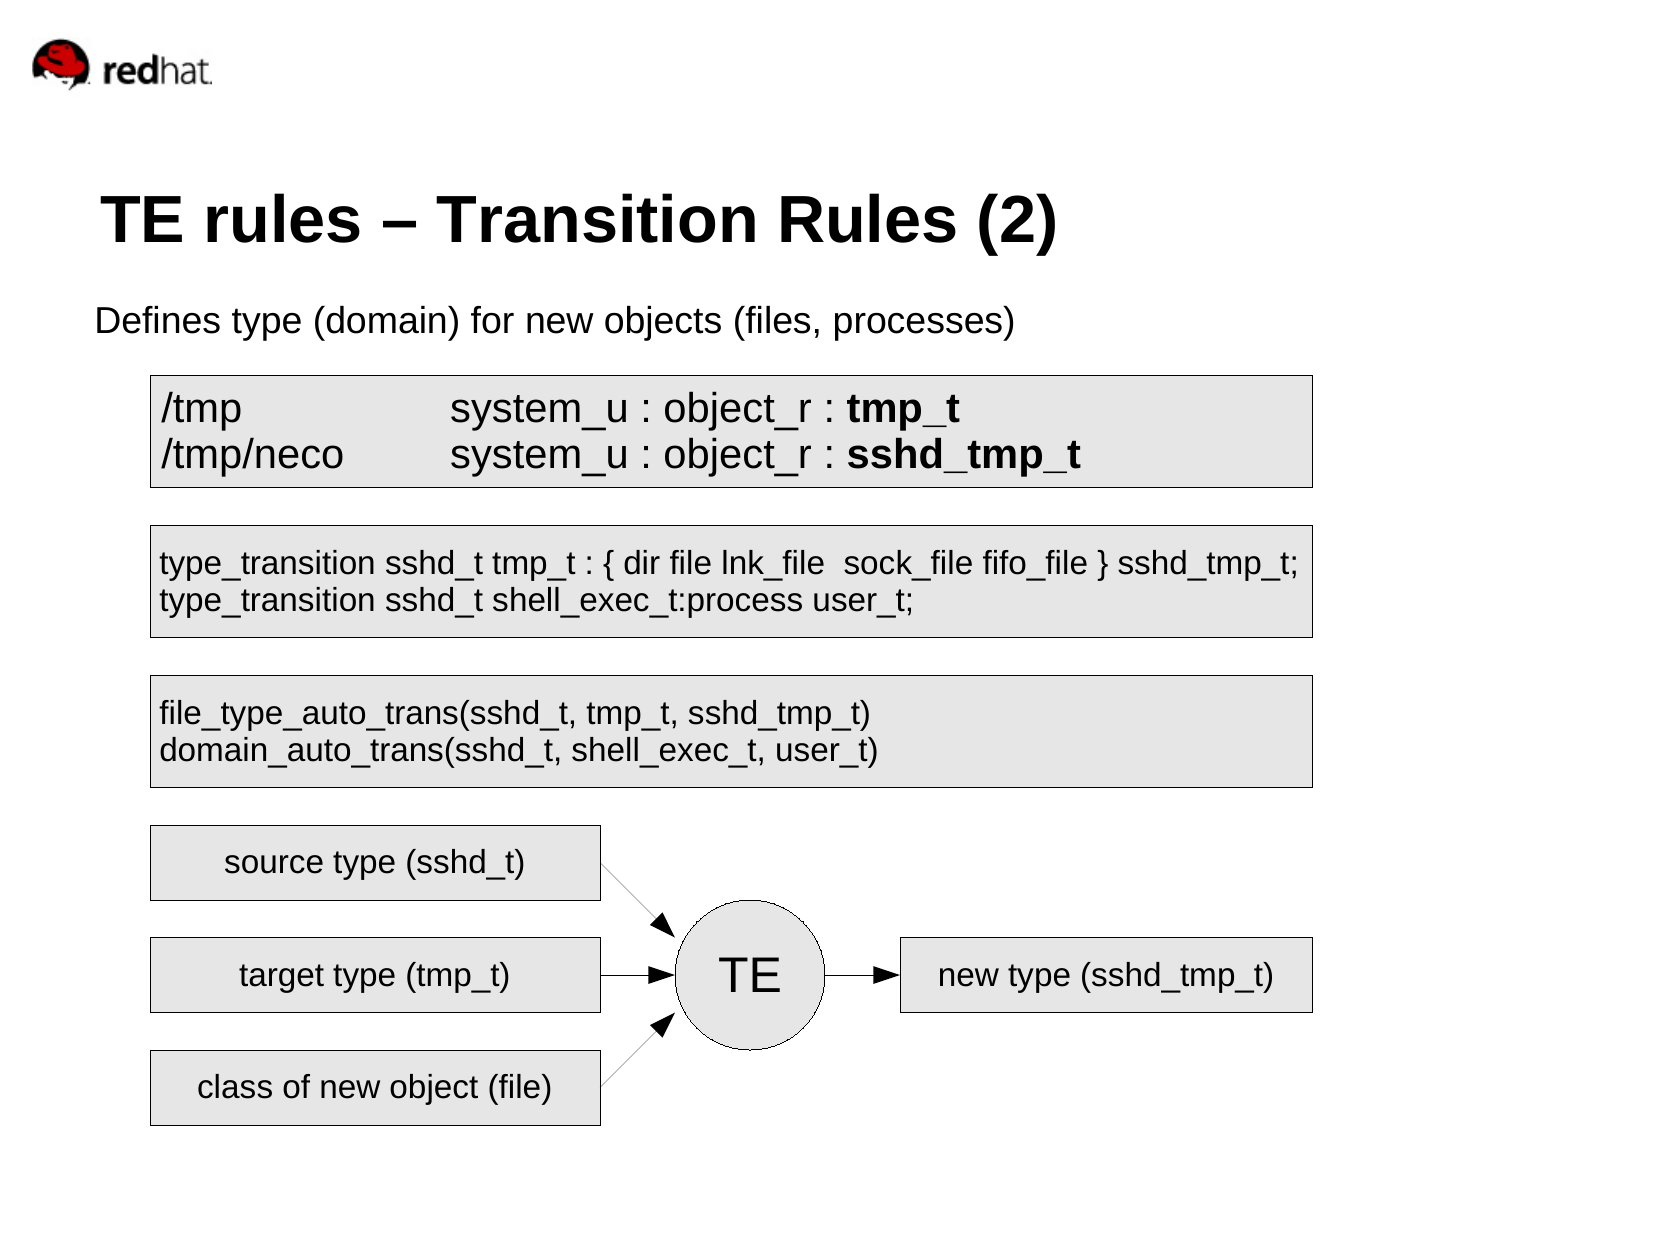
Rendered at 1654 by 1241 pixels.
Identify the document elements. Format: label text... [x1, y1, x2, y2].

text_box /tmp system_u : object_r : tmp_t /tmp/neco system_u : object_r : sshd_tmp_t [150, 375, 1313, 488]
list Defines type (domain) for new objects (files, processes) [94, 300, 1500, 1174]
text_box target type (tmp_t) [150, 937, 601, 1013]
text_box class of new object (file) [150, 1050, 601, 1126]
text_box new type (sshd_tmp_t) [900, 937, 1313, 1013]
text_box TE [675, 900, 825, 1051]
title TE rules – Transition Rules (2) [100, 164, 1506, 275]
text_box source type (sshd_t) [150, 825, 601, 901]
text_box file_type_auto_trans(sshd_t, tmp_t, sshd_tmp_t) domain_auto_trans(sshd_t, shell_exec_t, user_t) [150, 675, 1313, 788]
picture [31, 37, 212, 98]
text_box type_transition sshd_t tmp_t : { dir file lnk_file sock_file fifo_file } sshd_tmp_t; type_transition sshd_t shell_exec_t:process user_t; [150, 525, 1313, 638]
